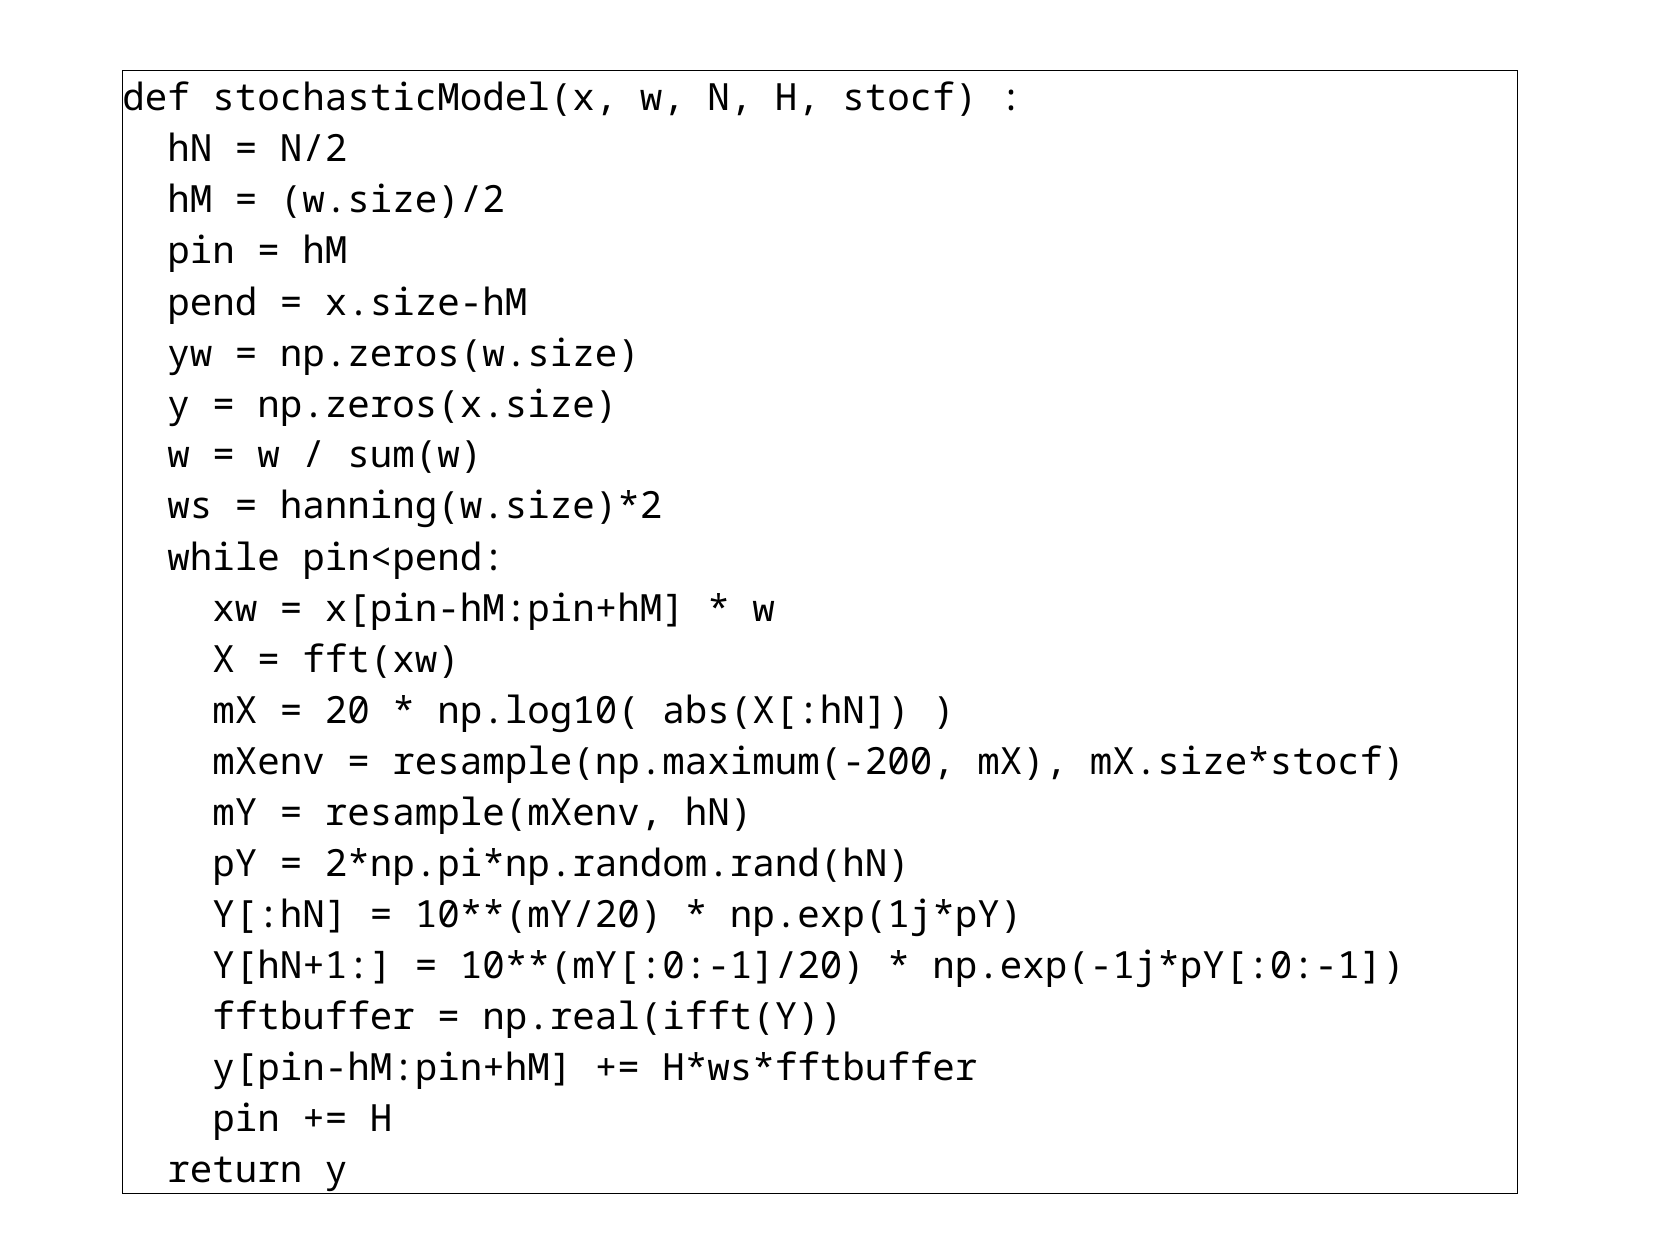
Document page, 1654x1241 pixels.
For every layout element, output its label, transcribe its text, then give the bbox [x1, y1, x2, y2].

text_box def stochasticModel(x, w, N, H, stocf) : hN = N/2 hM = (w.size)/2 pin = hM pend = x.size-hM yw = np.zeros(w.size) y = np.zeros(x.size) w = w / sum(w) ws = hanning(w.size)*2 while pin<pend: xw = x[pin-hM:pin+hM] * w X = fft(xw) mX = 20 * np.log10( abs(X[:hN]) ) mXenv = resample(np.maximum(-200, mX), mX.size*stocf) mY = resample(mXenv, hN) pY = 2*np.pi*np.random.rand(hN) Y[:hN] = 10**(mY/20) * np.exp(1j*pY) Y[hN+1:] = 10**(mY[:0:-1]/20) * np.exp(-1j*pY[:0:-1]) fftbuffer = np.real(ifft(Y)) y[pin-hM:pin+hM] += H*ws*fftbuffer pin += H return y [122, 209, 1518, 1055]
